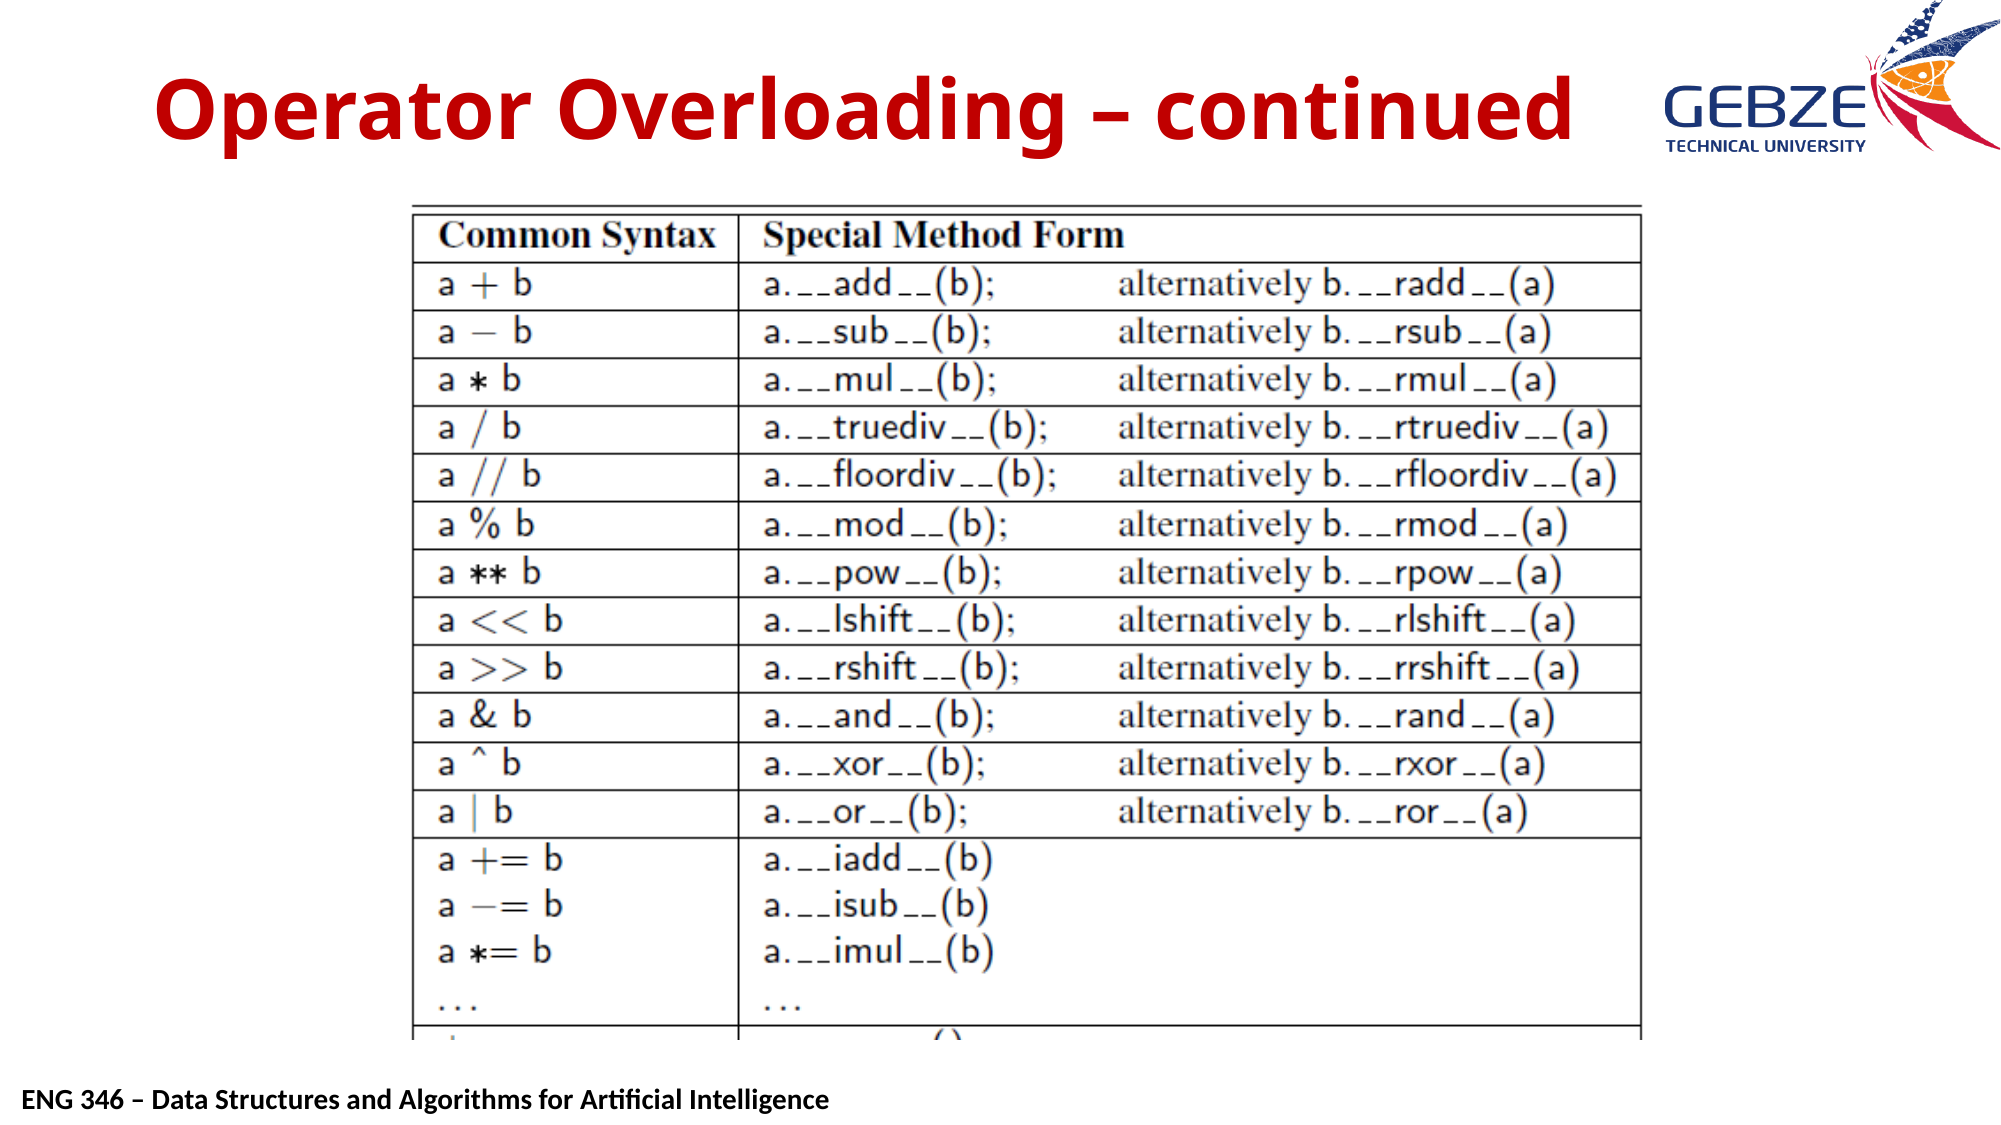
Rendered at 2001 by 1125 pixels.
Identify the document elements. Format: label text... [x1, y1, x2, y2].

picture [393, 186, 1659, 1040]
title Operator Overloading – continued [137, 59, 1863, 166]
picture [1665, 0, 2001, 152]
